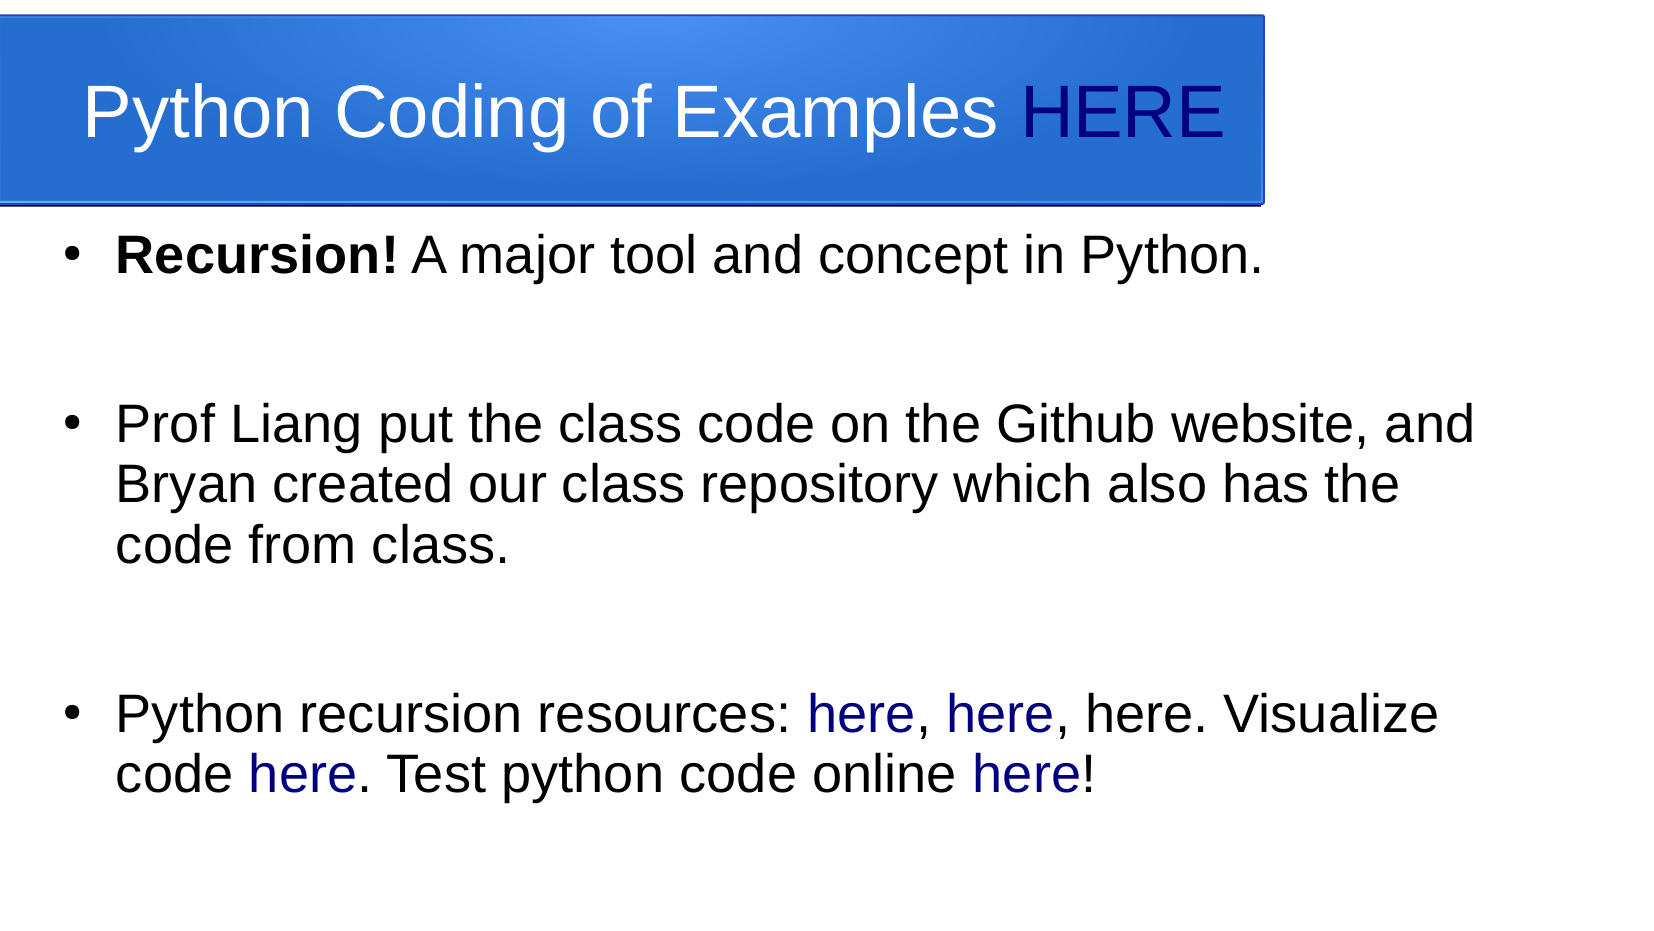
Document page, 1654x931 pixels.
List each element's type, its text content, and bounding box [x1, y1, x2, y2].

title Python Coding of Examples HERE [82, 35, 1235, 189]
list Recursion! A major tool and concept in Python. Prof Liang put the class code on the Github website, and Bryan created our class repository which also has the code from class. Python recursion resources: here, here, here. Visualize code here. Test python code online here! [45, 224, 1534, 916]
